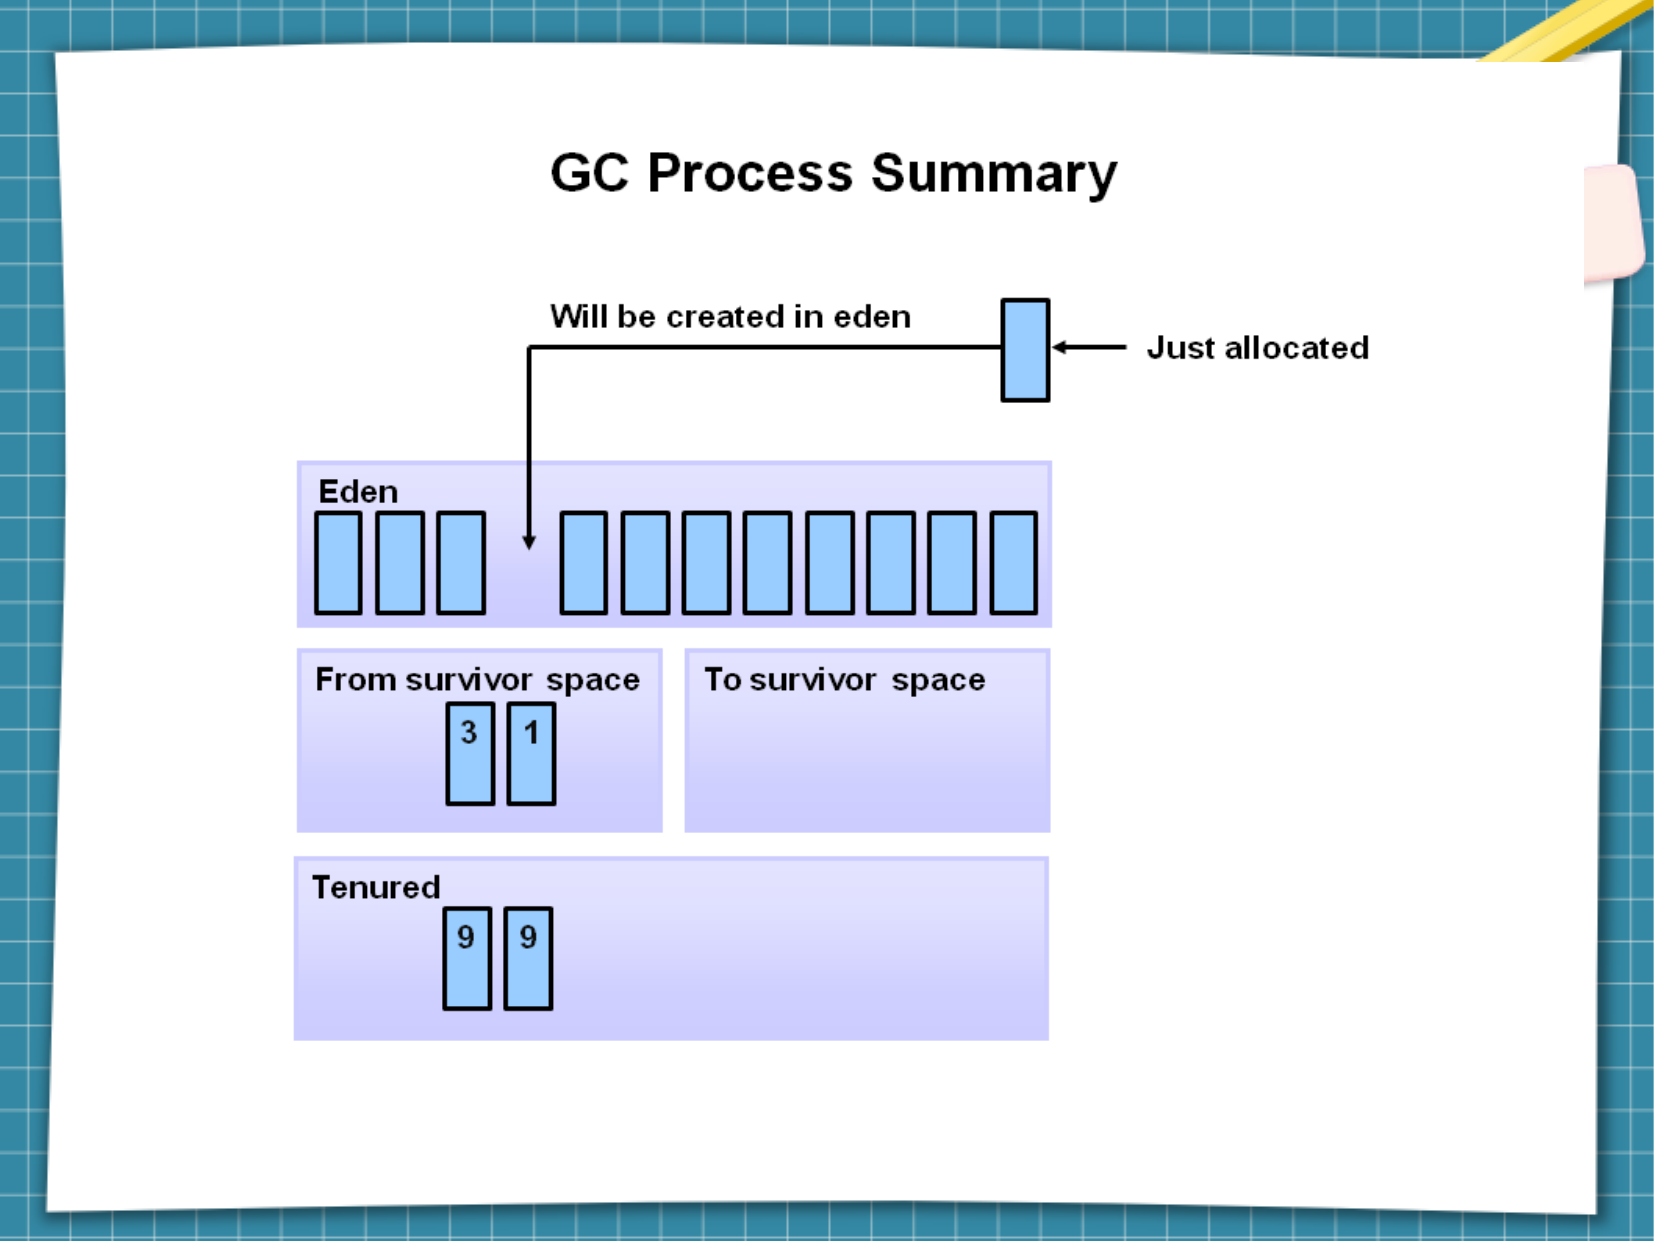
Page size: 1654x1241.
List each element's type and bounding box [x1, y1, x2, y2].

title [82, 49, 1571, 257]
picture [0, 0, 1654, 1241]
